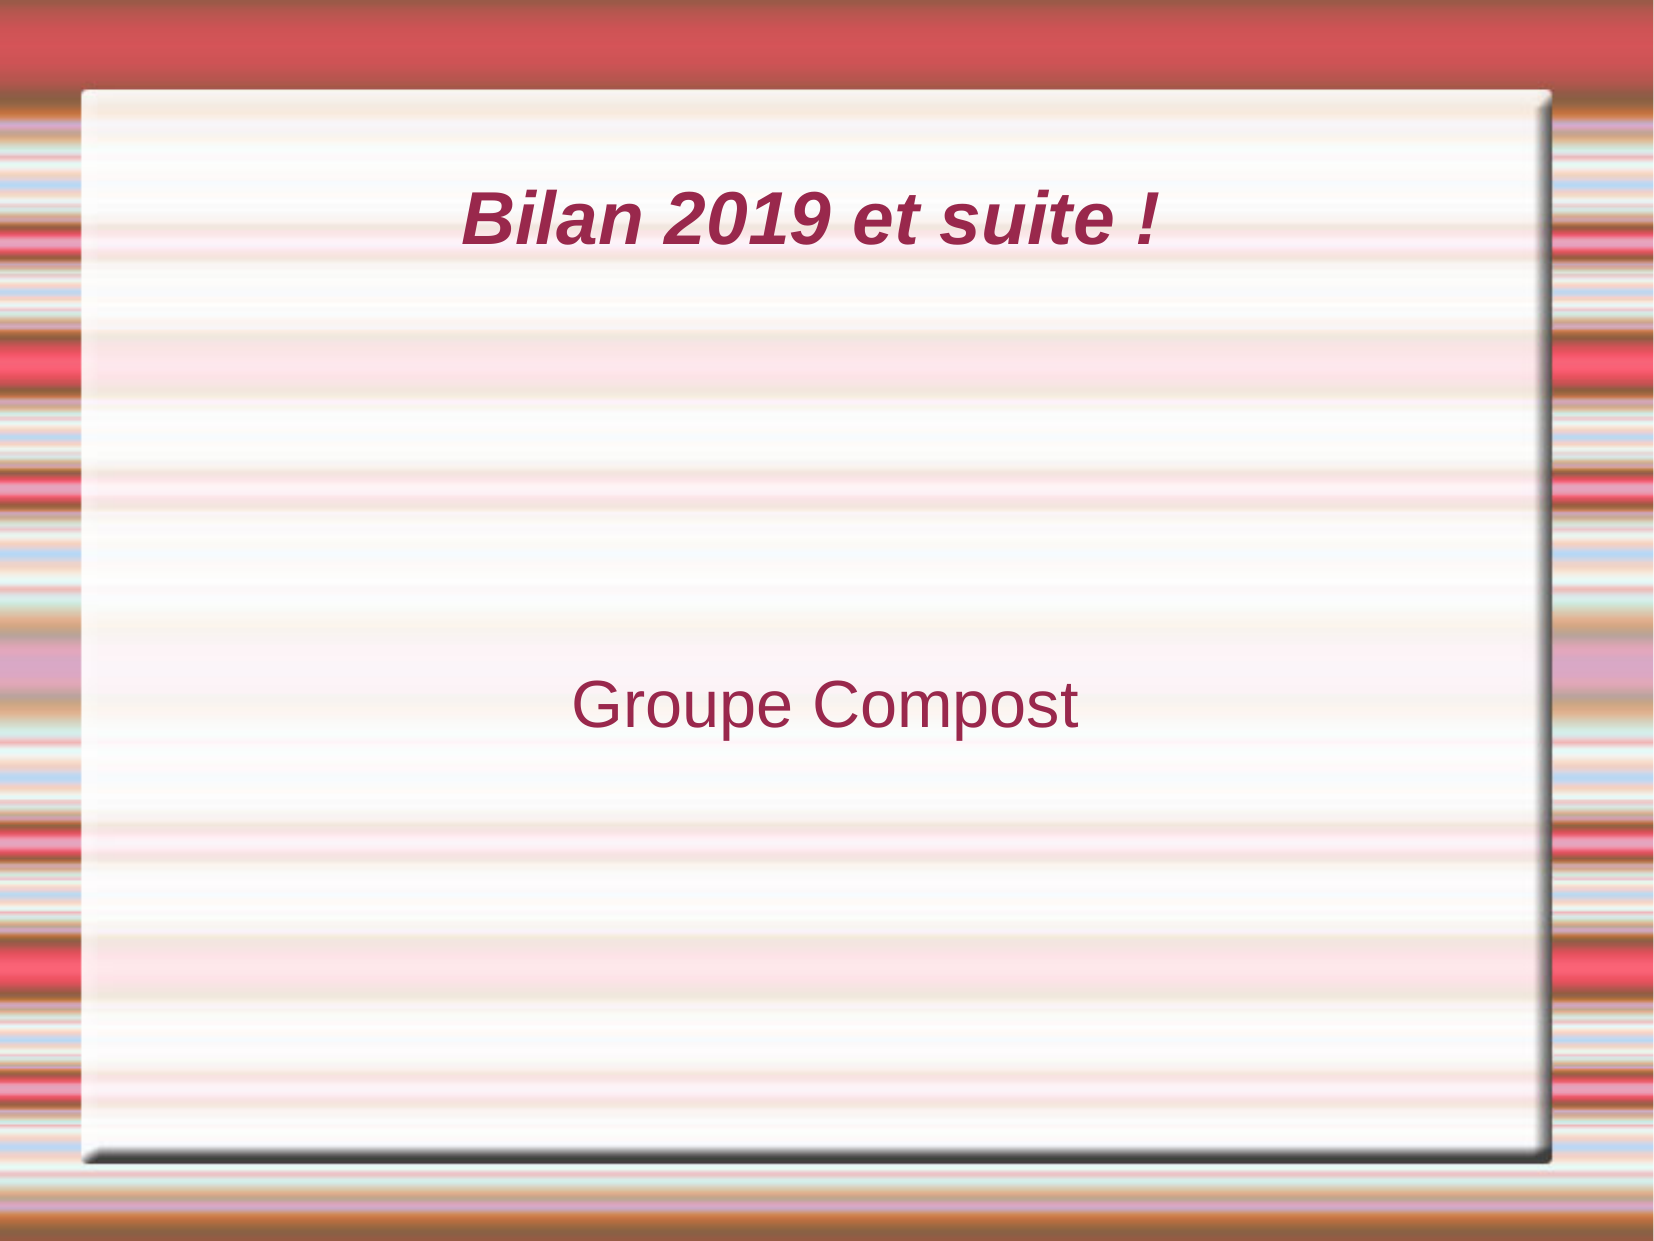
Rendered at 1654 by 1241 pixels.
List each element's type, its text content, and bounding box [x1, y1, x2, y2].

picture [0, 0, 1654, 1241]
subtitle Groupe Compost [134, 350, 1516, 1133]
title Bilan 2019 et suite ! [88, 114, 1534, 322]
